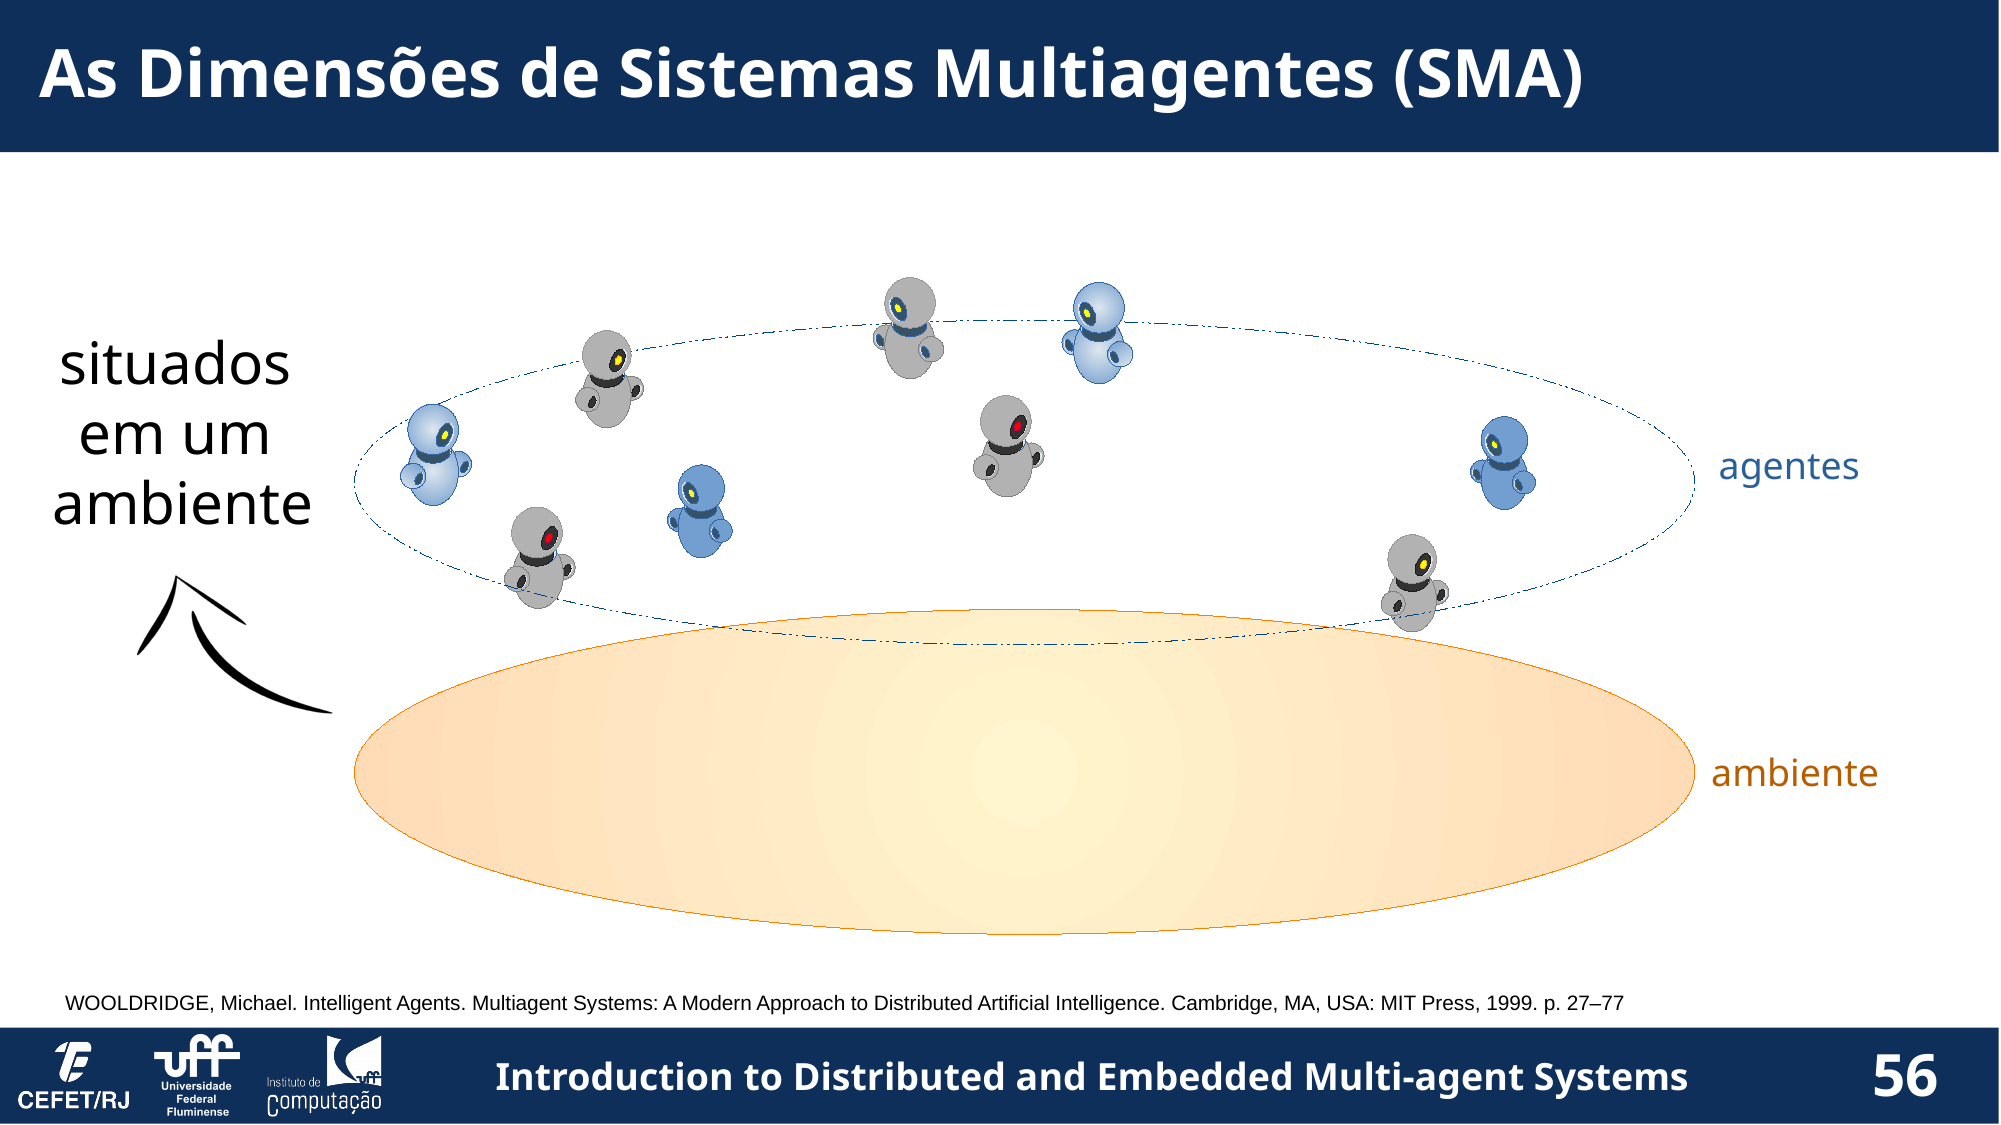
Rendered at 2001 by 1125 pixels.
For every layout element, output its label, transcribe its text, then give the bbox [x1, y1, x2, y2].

picture [116, 564, 334, 782]
text_box [504, 507, 576, 609]
text_box [1061, 282, 1133, 384]
text_box [575, 330, 644, 428]
text_box [400, 404, 472, 506]
text_box As Dimensões de Sistemas Multiagentes (SMA) [25, 23, 1999, 119]
picture [18, 1021, 129, 1125]
text_box WOOLDRIDGE, Michael. Intelligent Agents. Multiagent Systems: A Modern Approach to Distributed Artificial Intelligence. Cambridge, MA, USA: MIT Press, 1999. p. 27–77 [50, 982, 1969, 1023]
text_box ambiente [1618, 741, 1973, 802]
text_box [1470, 416, 1536, 510]
text_box [973, 395, 1045, 497]
picture [153, 1033, 241, 1121]
text_box situados em um ambiente [0, 318, 390, 544]
text_box [354, 609, 1684, 935]
picture [265, 1033, 383, 1117]
text_box agentes [1612, 434, 1967, 495]
text_box [667, 464, 733, 558]
text_box [873, 277, 944, 379]
text_box [1381, 534, 1449, 632]
